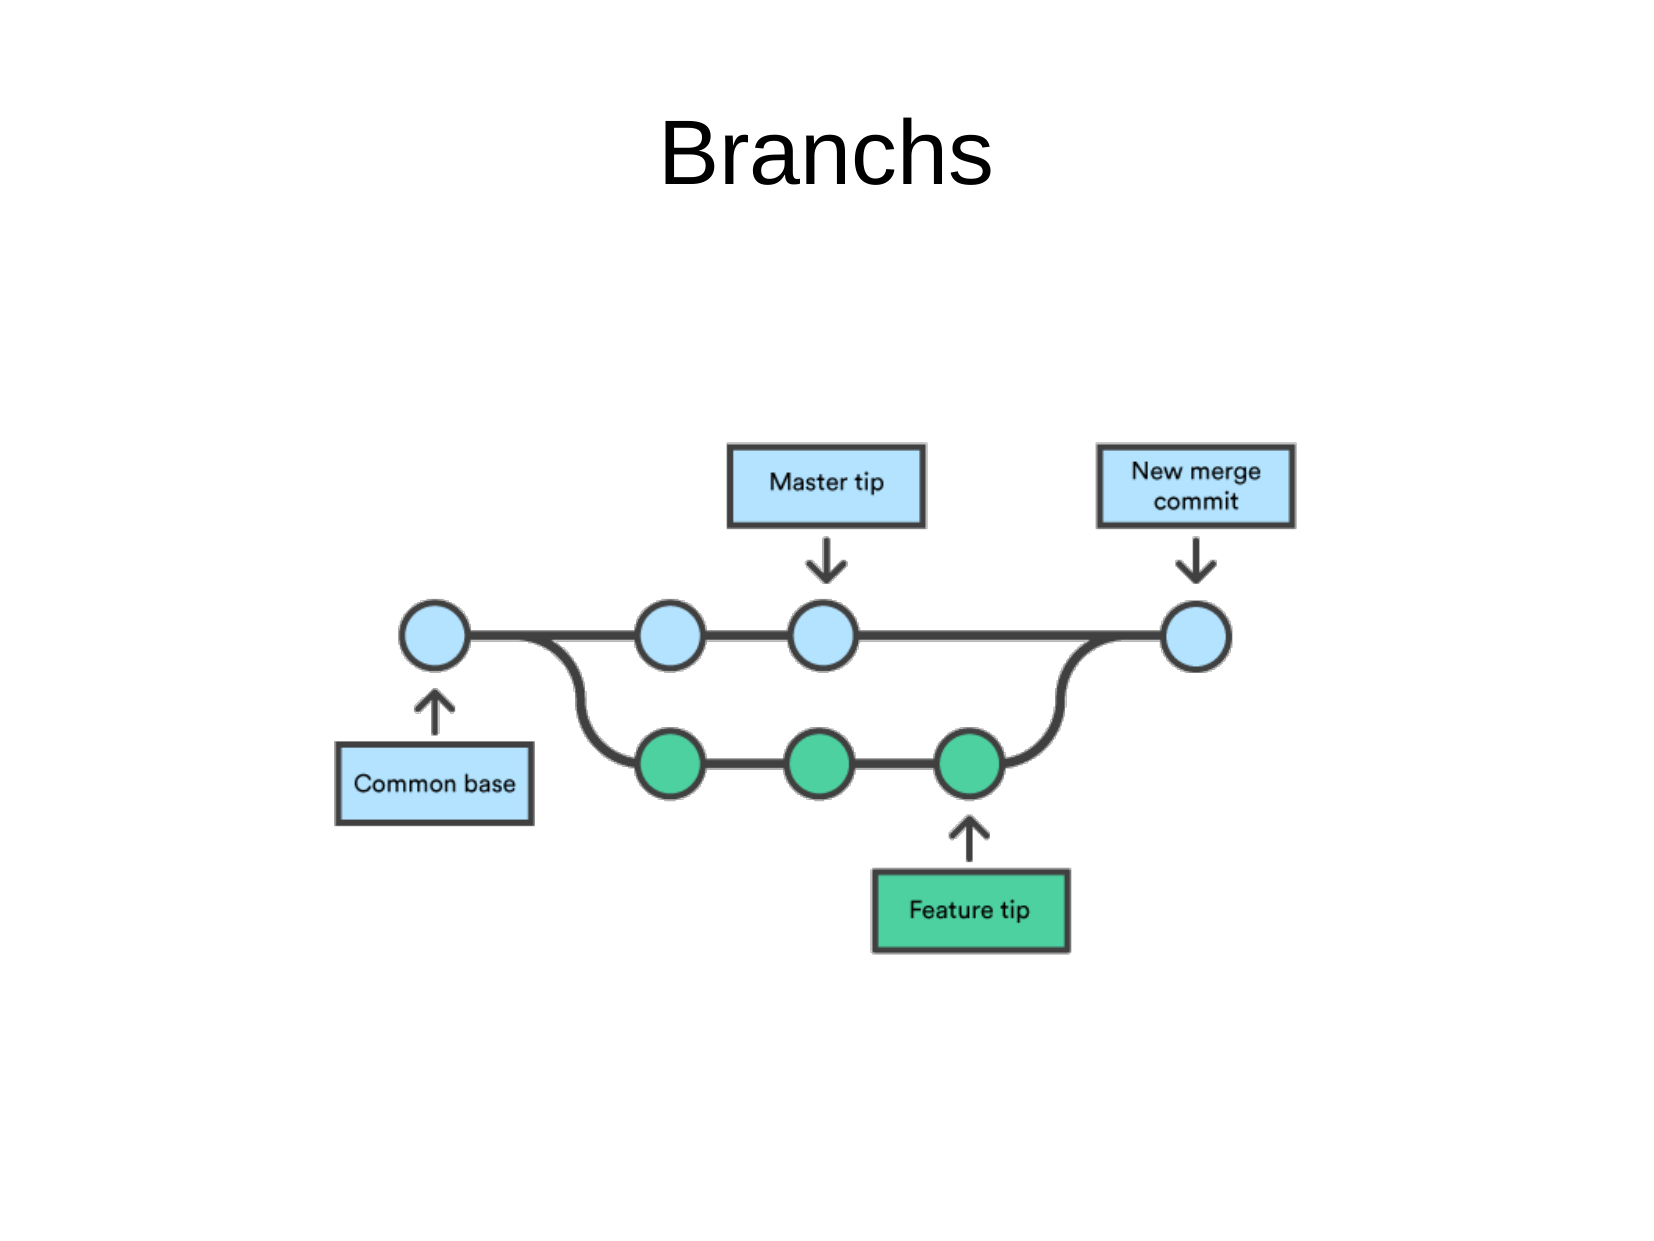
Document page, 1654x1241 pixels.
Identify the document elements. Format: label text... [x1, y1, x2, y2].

picture [194, 279, 1445, 995]
title Branchs [82, 49, 1571, 257]
